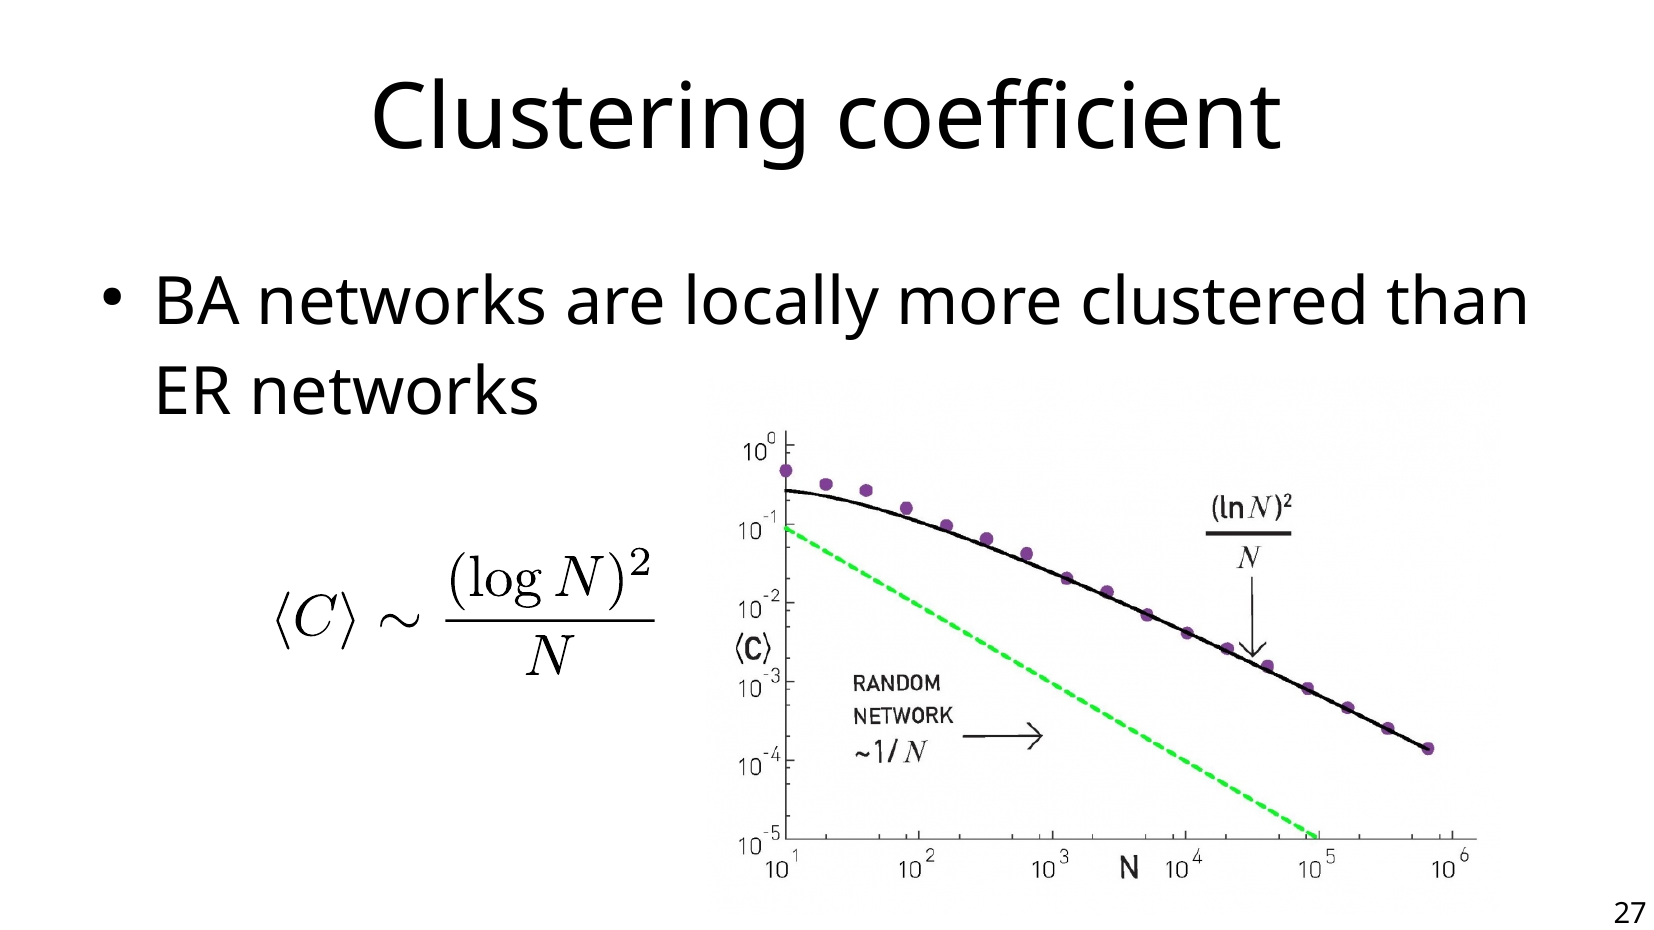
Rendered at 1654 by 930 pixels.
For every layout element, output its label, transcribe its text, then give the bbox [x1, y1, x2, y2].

title Clustering coefficient [82, 1, 1571, 225]
list BA networks are locally more clustered than ER networks [82, 252, 1571, 793]
picture [706, 374, 1501, 916]
text_box [270, 547, 655, 676]
